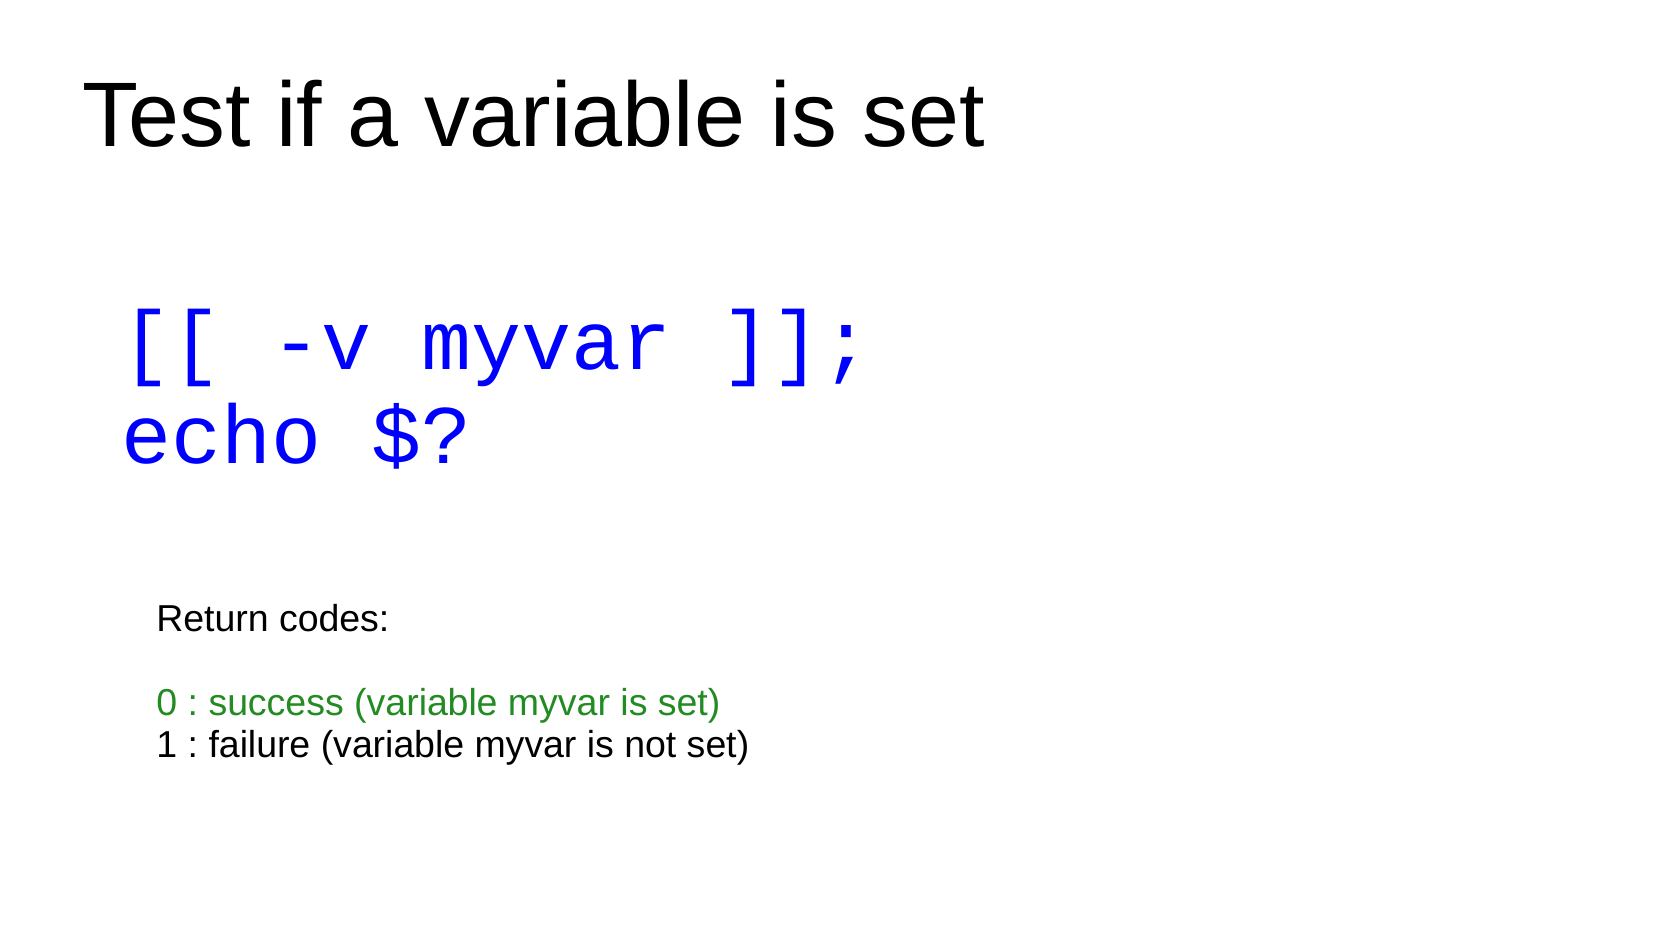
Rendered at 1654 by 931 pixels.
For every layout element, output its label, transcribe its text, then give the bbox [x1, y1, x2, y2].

text_box Return codes: 0 : success (variable myvar is set) 1 : failure (variable myvar is not set) [141, 590, 1371, 774]
text_box [[ -v myvar ]]; echo $? [106, 292, 1182, 496]
title Test if a variable is set [82, 37, 1571, 193]
